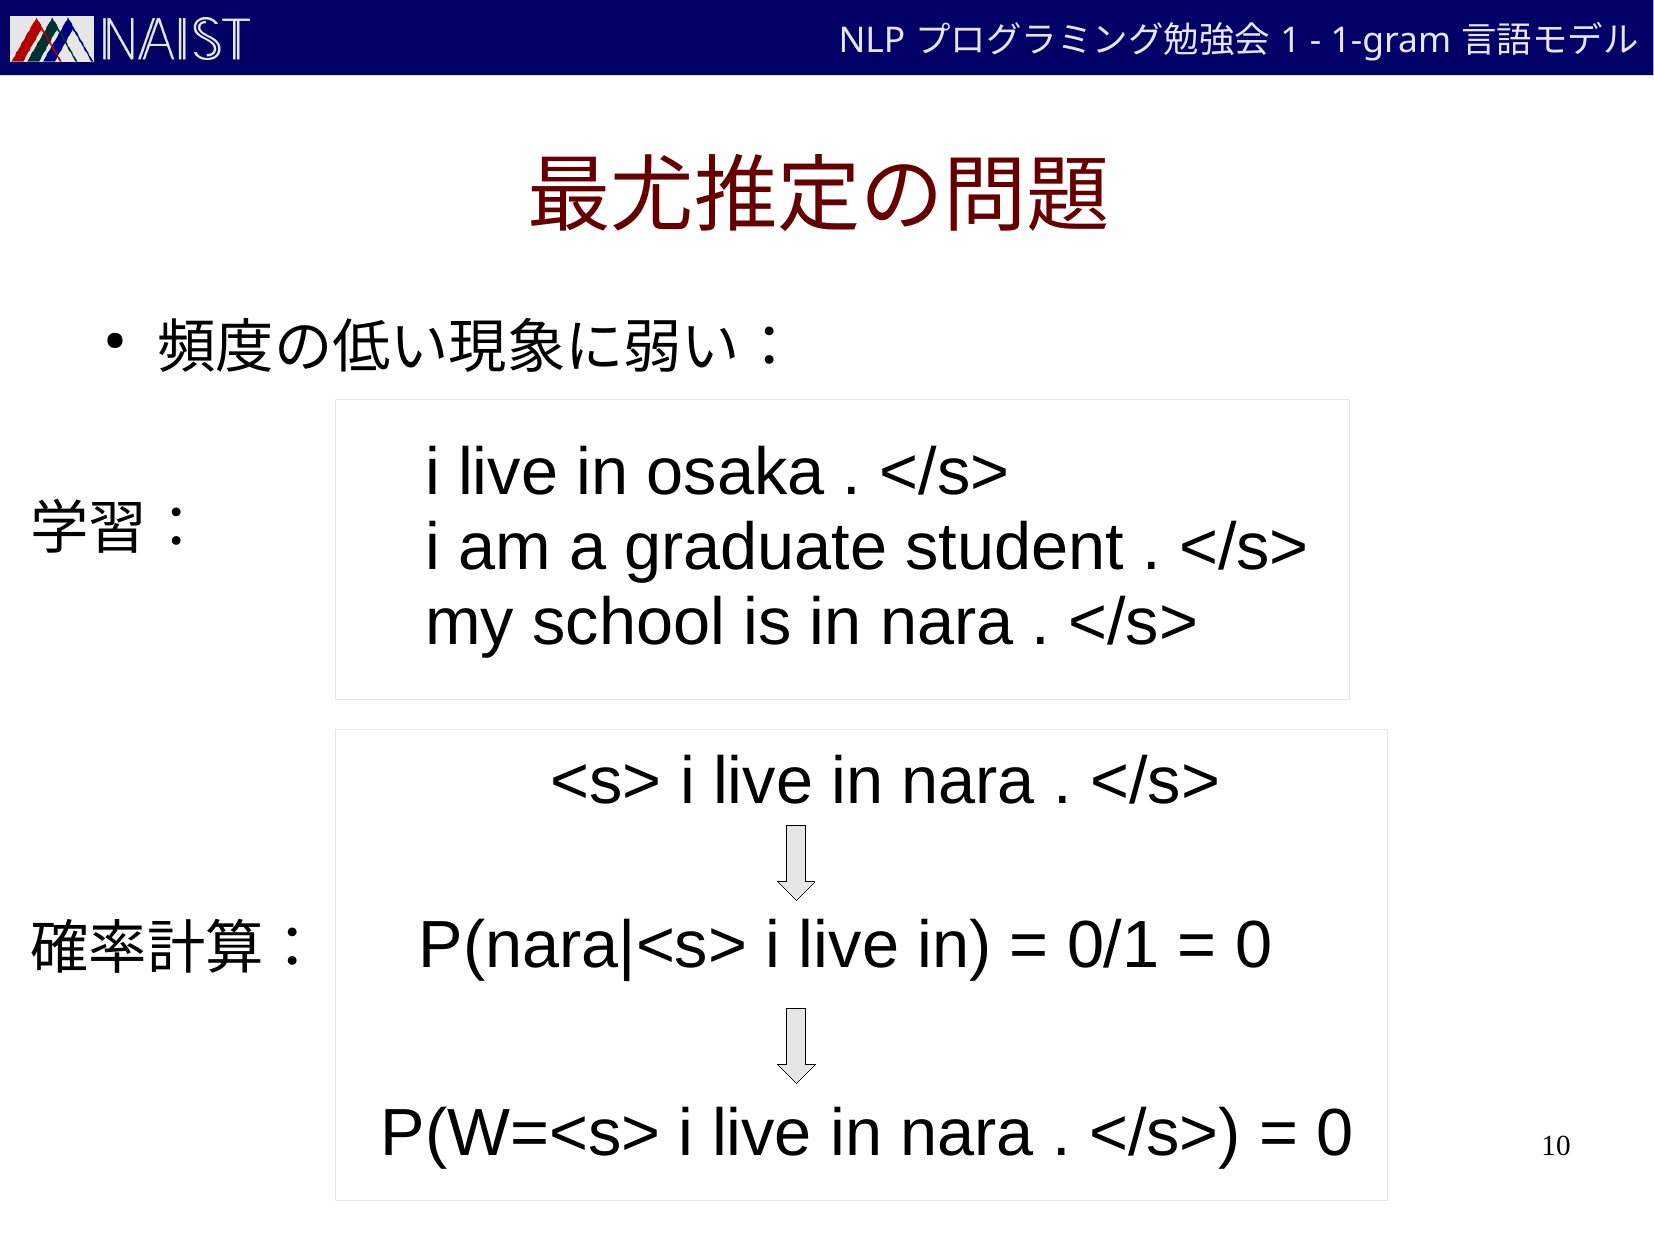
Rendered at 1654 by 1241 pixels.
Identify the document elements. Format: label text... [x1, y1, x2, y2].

text_box 確率計算： [15, 906, 338, 990]
list 頻度の低い現象に弱い： [86, 300, 1576, 366]
picture [10, 16, 94, 62]
title 最尤推定の問題 [75, 92, 1564, 285]
text_box 学習： [15, 487, 221, 571]
text_box P(nara|<s> i live in) = 0/1 = 0 [404, 900, 1291, 990]
text_box i live in osaka . </s> i am a graduate student . </s> my school is in nara . </s> [410, 426, 1328, 667]
picture [102, 17, 251, 60]
text_box [777, 1008, 816, 1084]
text_box P(W=<s> i live in nara . </s>) = 0 [365, 1087, 1372, 1178]
text_box [777, 825, 815, 901]
text_box <s> i live in nara . </s> [535, 735, 1238, 826]
